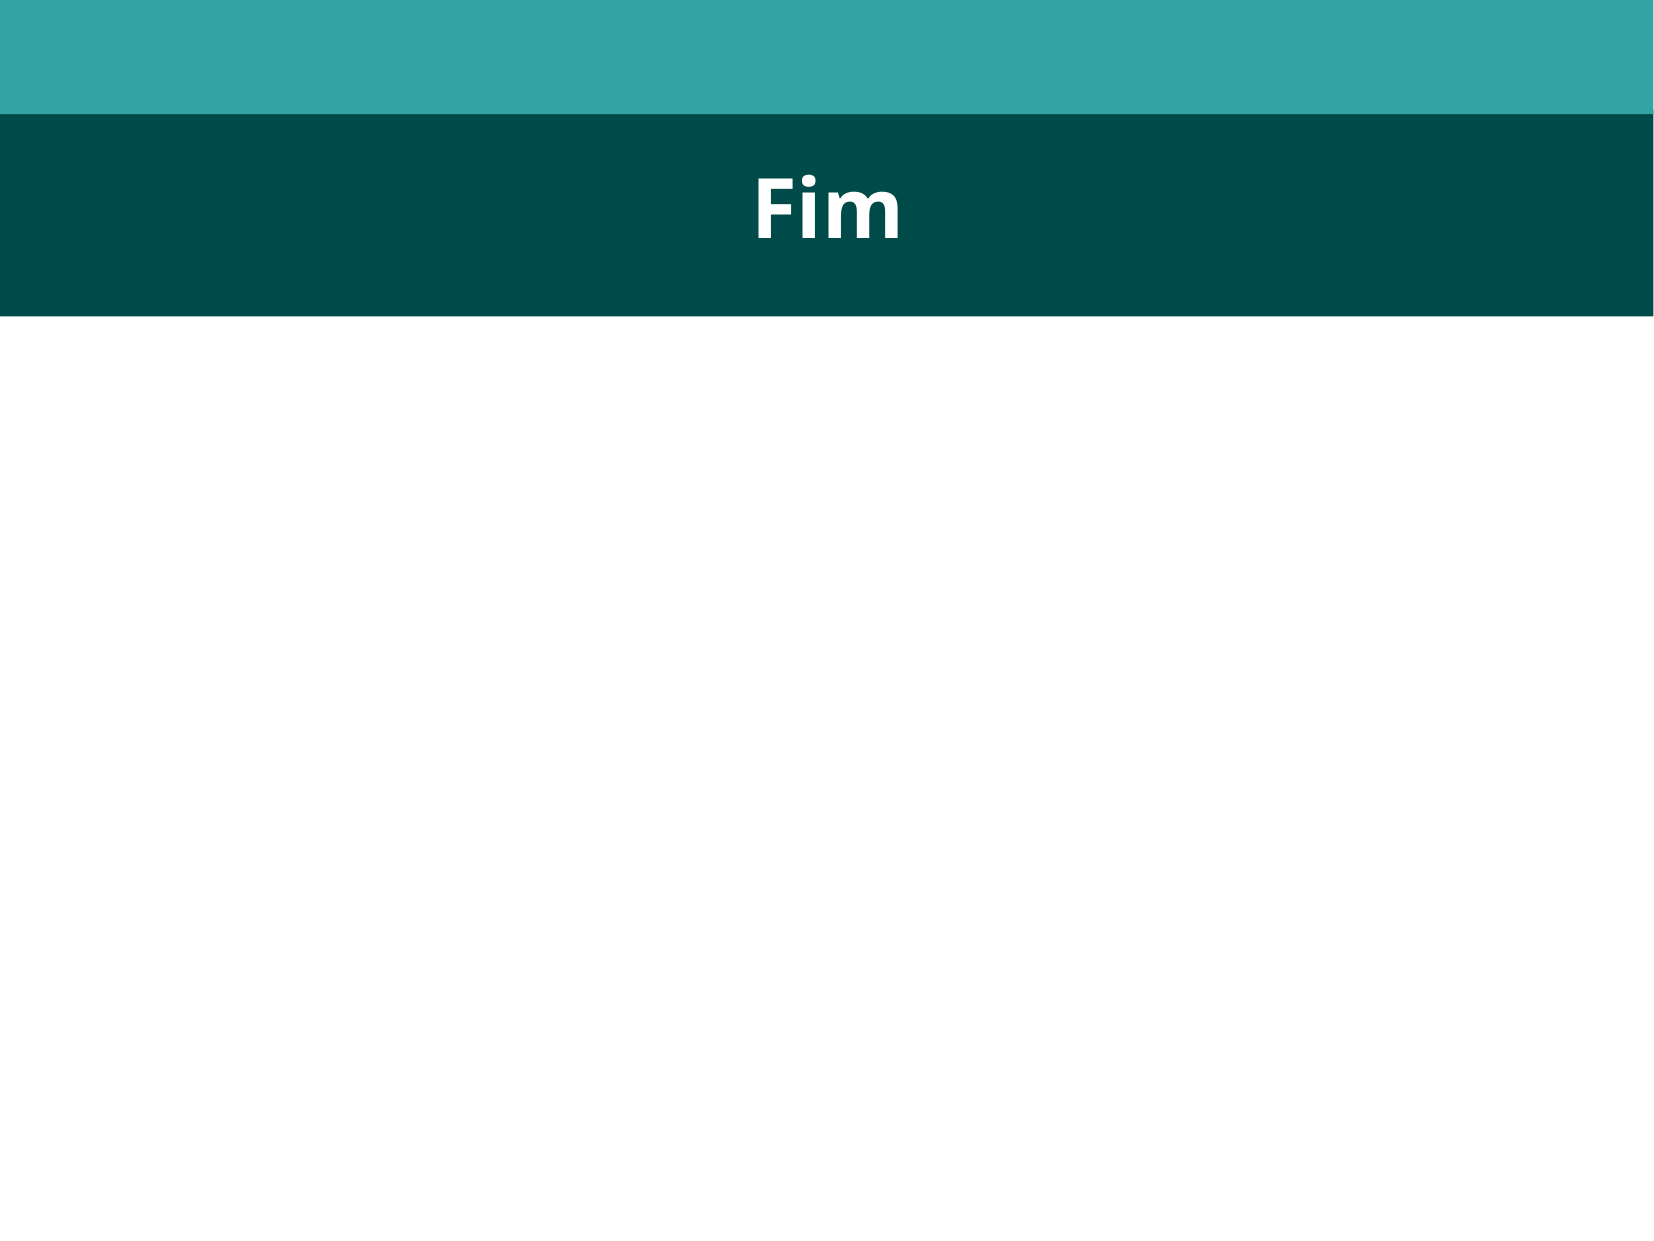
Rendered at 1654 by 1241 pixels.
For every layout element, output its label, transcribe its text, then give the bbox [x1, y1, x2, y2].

title Fim [121, 102, 1534, 311]
